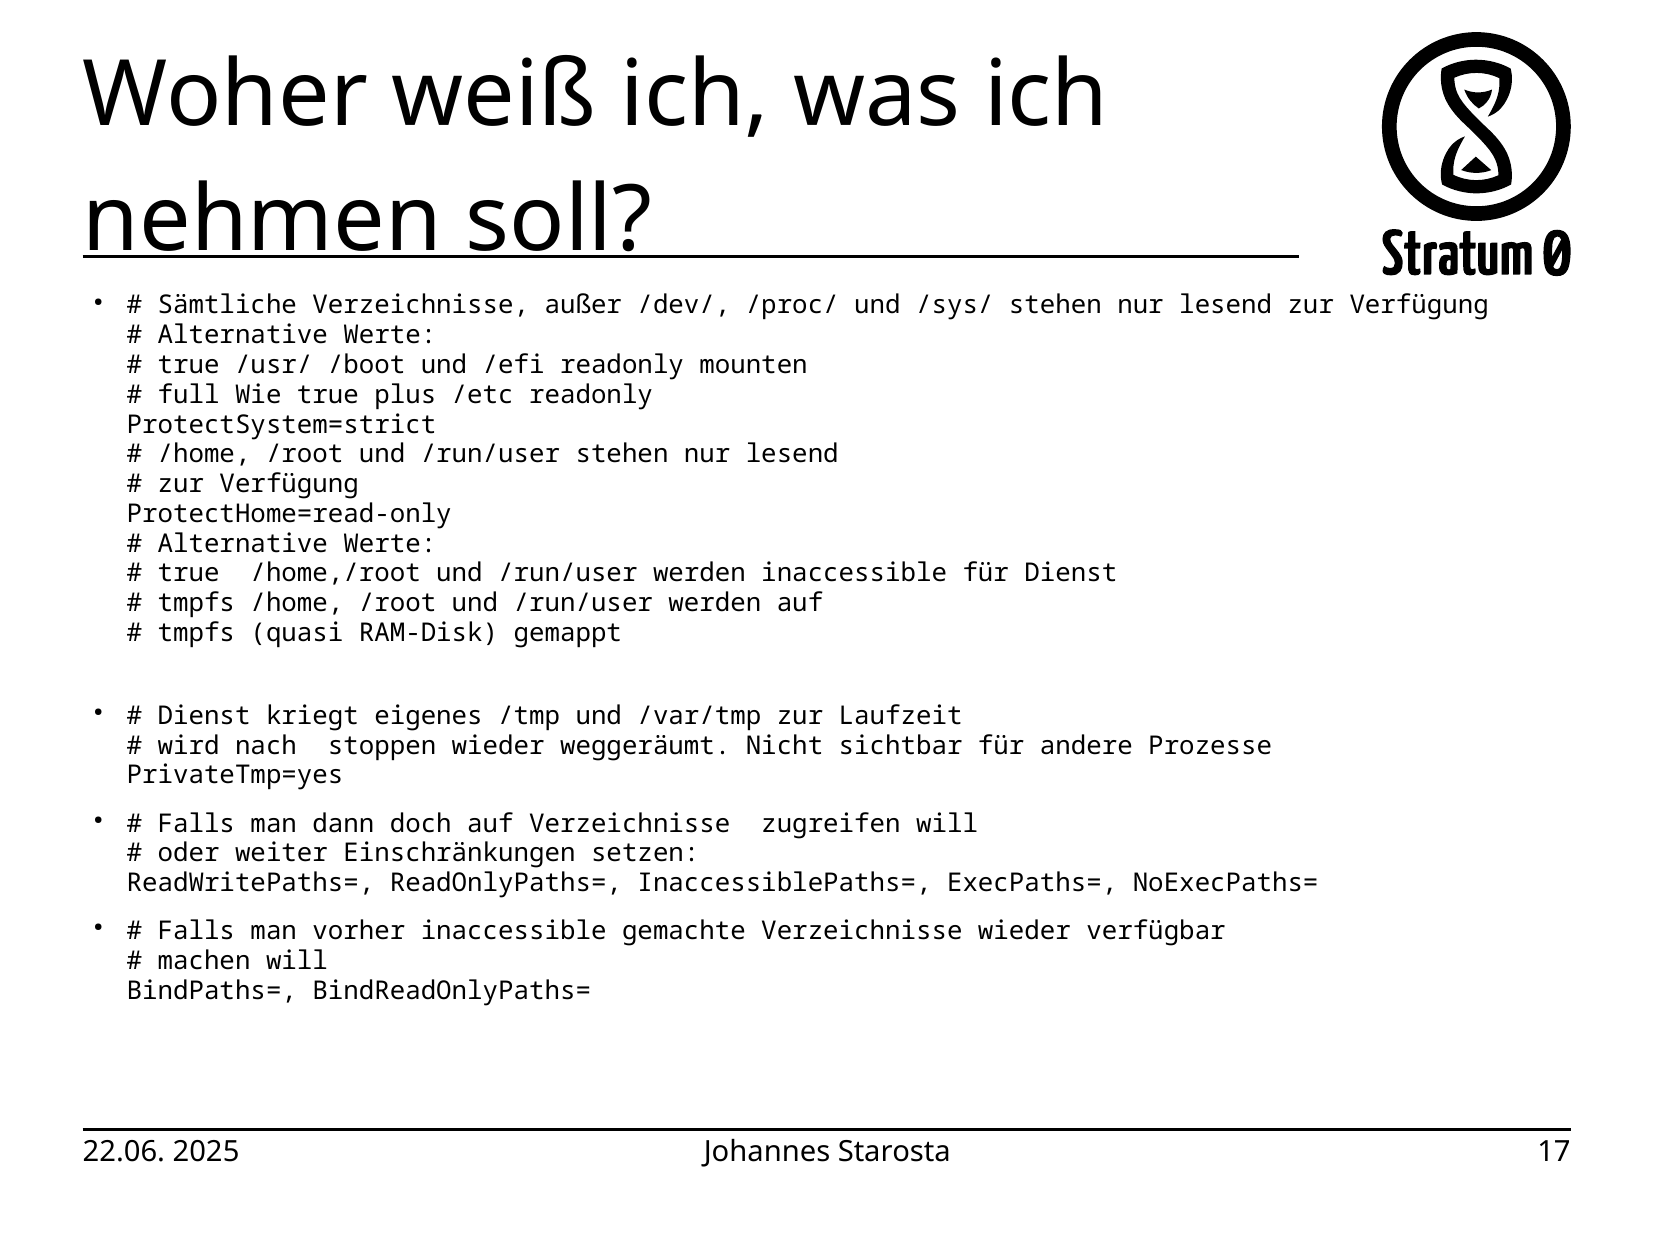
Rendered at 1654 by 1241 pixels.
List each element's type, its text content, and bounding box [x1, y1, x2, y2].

list # Sämtliche Verzeichnisse, außer /dev/, /proc/ und /sys/ stehen nur lesend zur Verfügung # Alternative Werte: # true /usr/ /boot und /efi readonly mounten # full Wie true plus /etc readonly ProtectSystem=strict # /home, /root und /run/user stehen nur lesend # zur Verfügung ProtectHome=read-only # Alternative Werte: # true /home,/root und /run/user werden inaccessible für Dienst # tmpfs /home, /root und /run/user werden auf # tmpfs (quasi RAM-Disk) gemappt # Dienst kriegt eigenes /tmp und /var/tmp zur Laufzeit # wird nach stoppen wieder weggeräumt. Nicht sichtbar für andere Prozesse PrivateTmp=yes # Falls man dann doch auf Verzeichnisse zugreifen will # oder weiter Einschränkungen setzen: ReadWritePaths=, ReadOnlyPaths=, InaccessiblePaths=, ExecPaths=, NoExecPaths= # Falls man vorher inaccessible gemachte Verzeichnisse wieder verfügbar # machen will BindPaths=, BindReadOnlyPaths= [82, 290, 1538, 1010]
title Woher weiß ich, was ich nehmen soll? [82, 49, 1300, 257]
